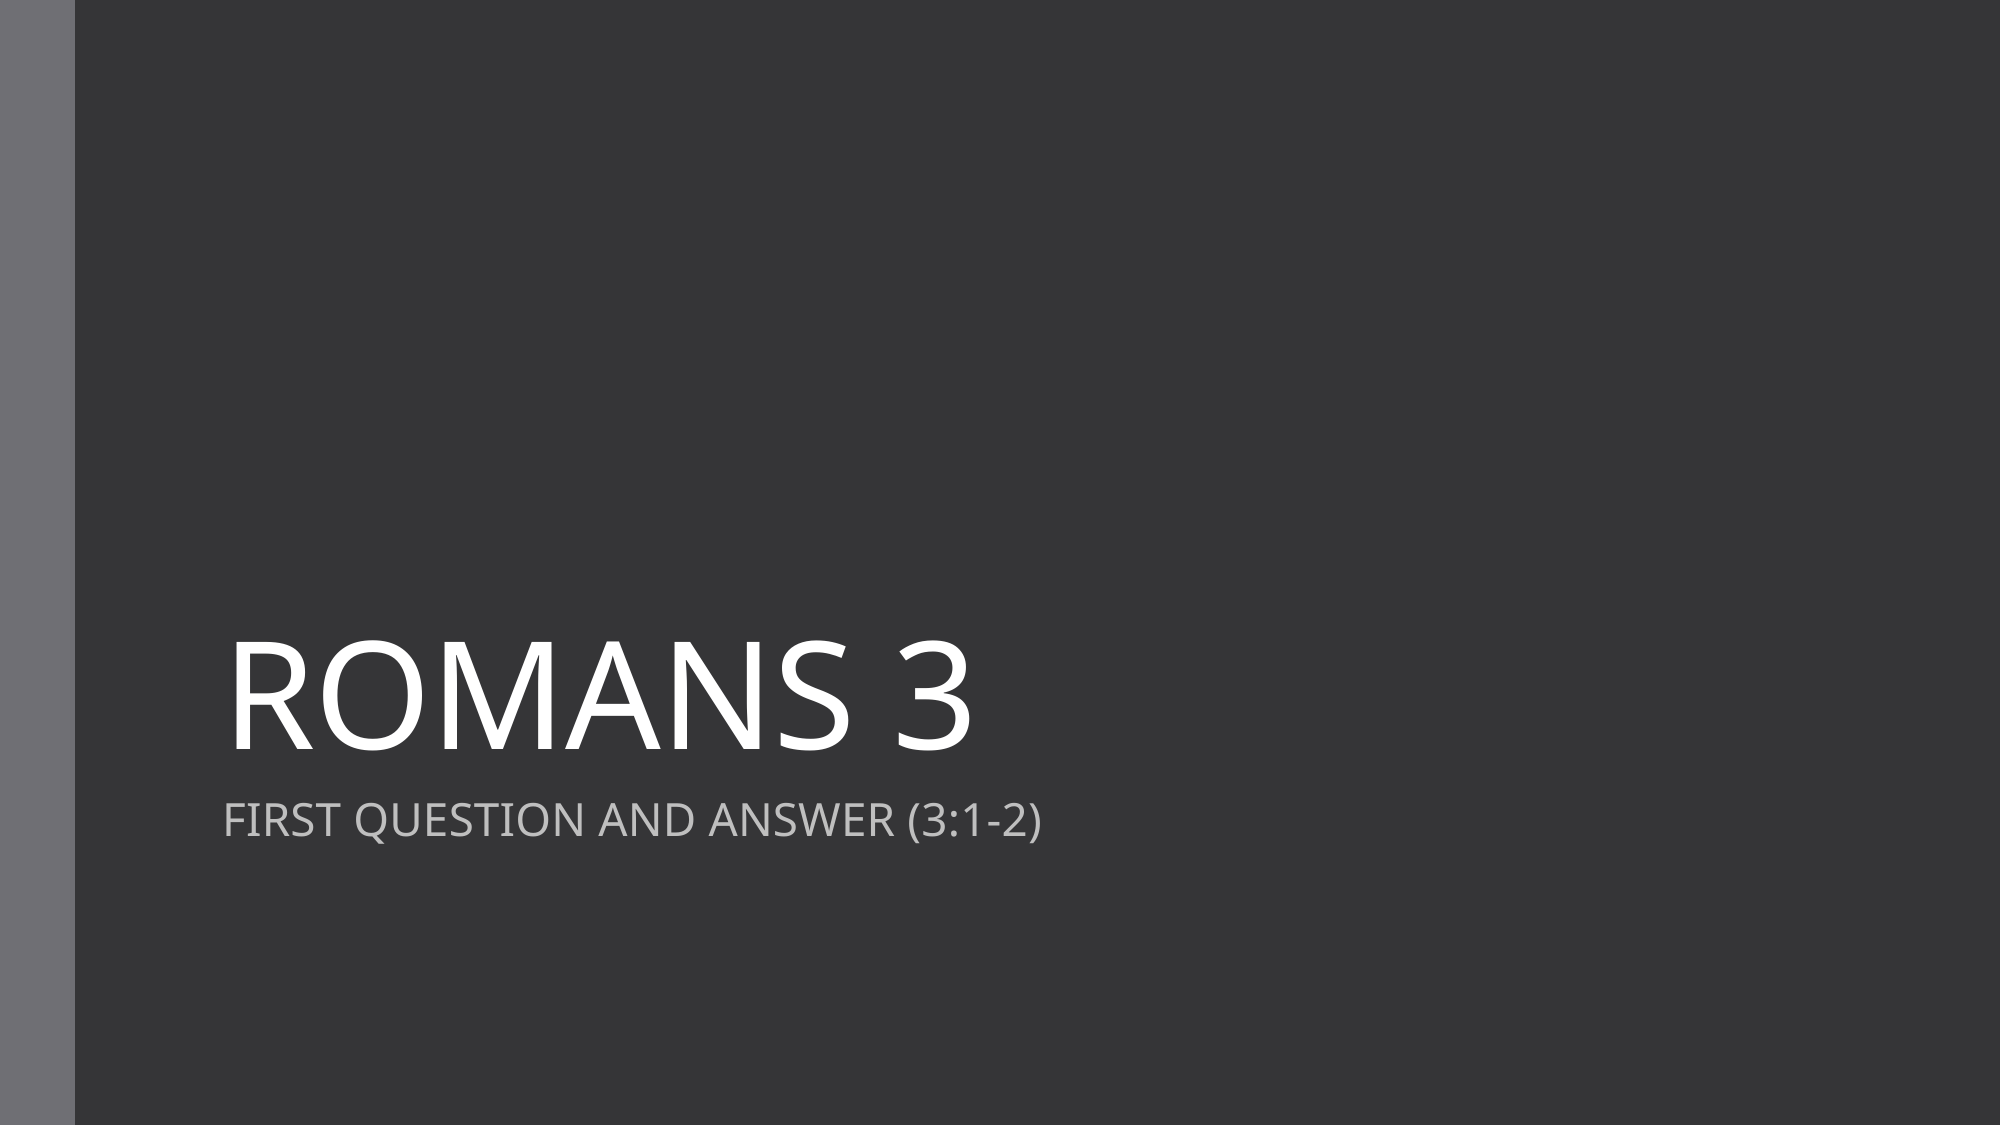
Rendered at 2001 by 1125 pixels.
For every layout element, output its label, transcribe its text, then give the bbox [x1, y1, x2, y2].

subtitle FIRST QUESTION AND ANSWER (3:1-2) [206, 787, 1752, 1066]
title ROMANS 3 [206, 124, 1752, 787]
